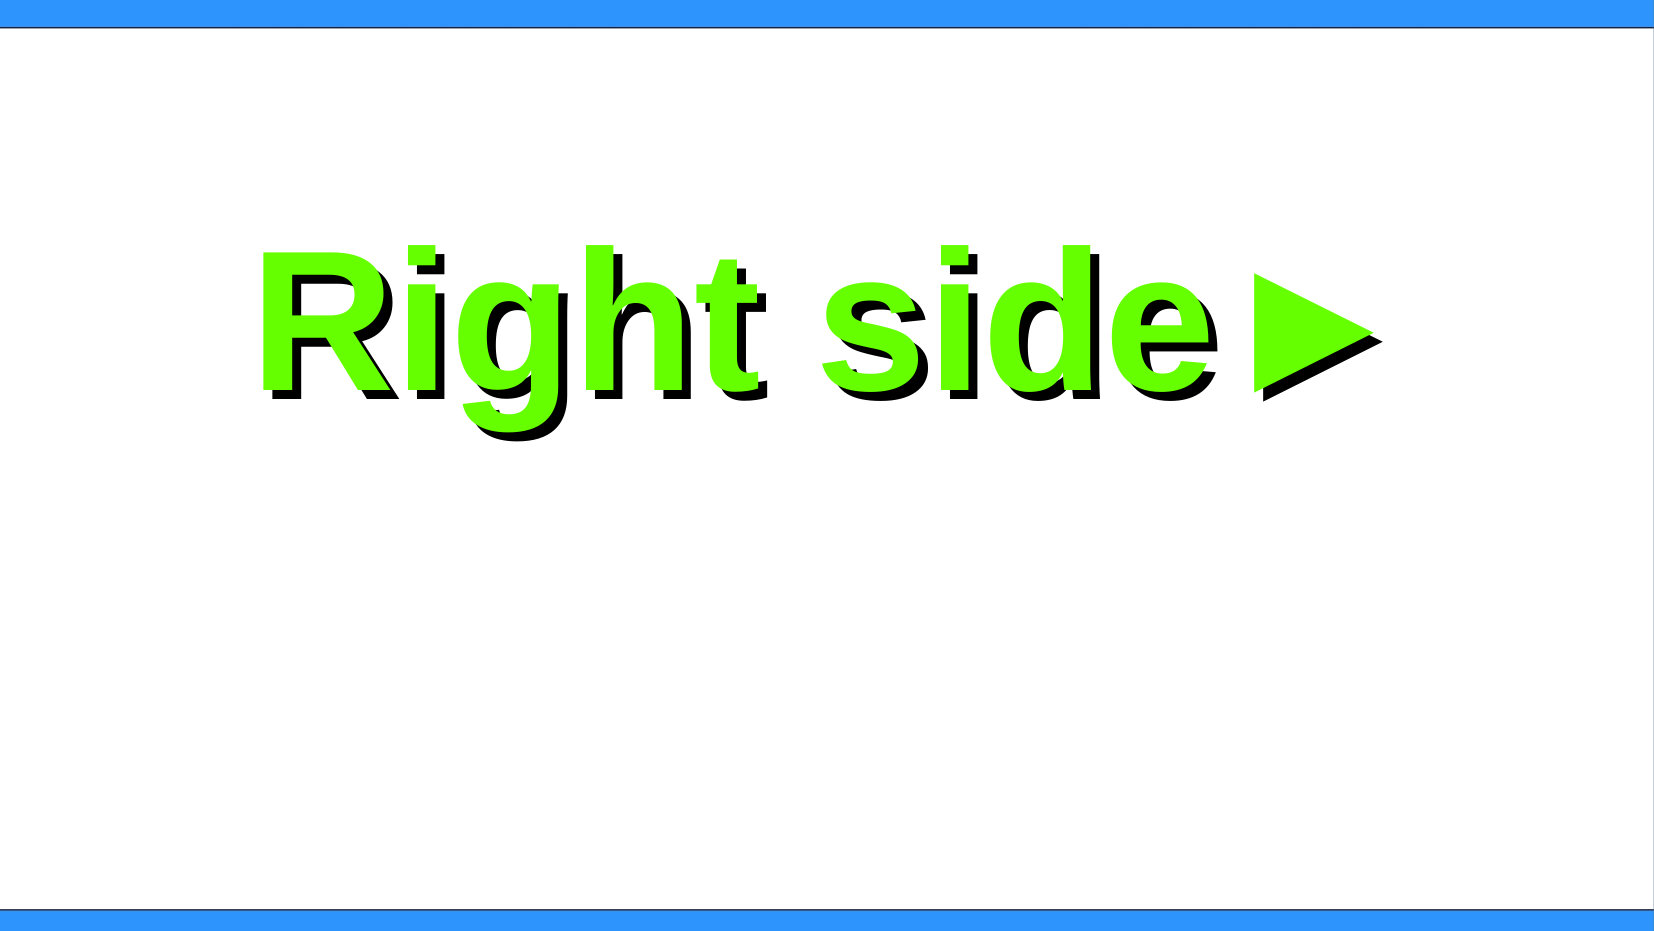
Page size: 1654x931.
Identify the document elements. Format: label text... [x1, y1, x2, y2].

text_box Right side► [135, 202, 1531, 441]
picture [0, 0, 1654, 931]
